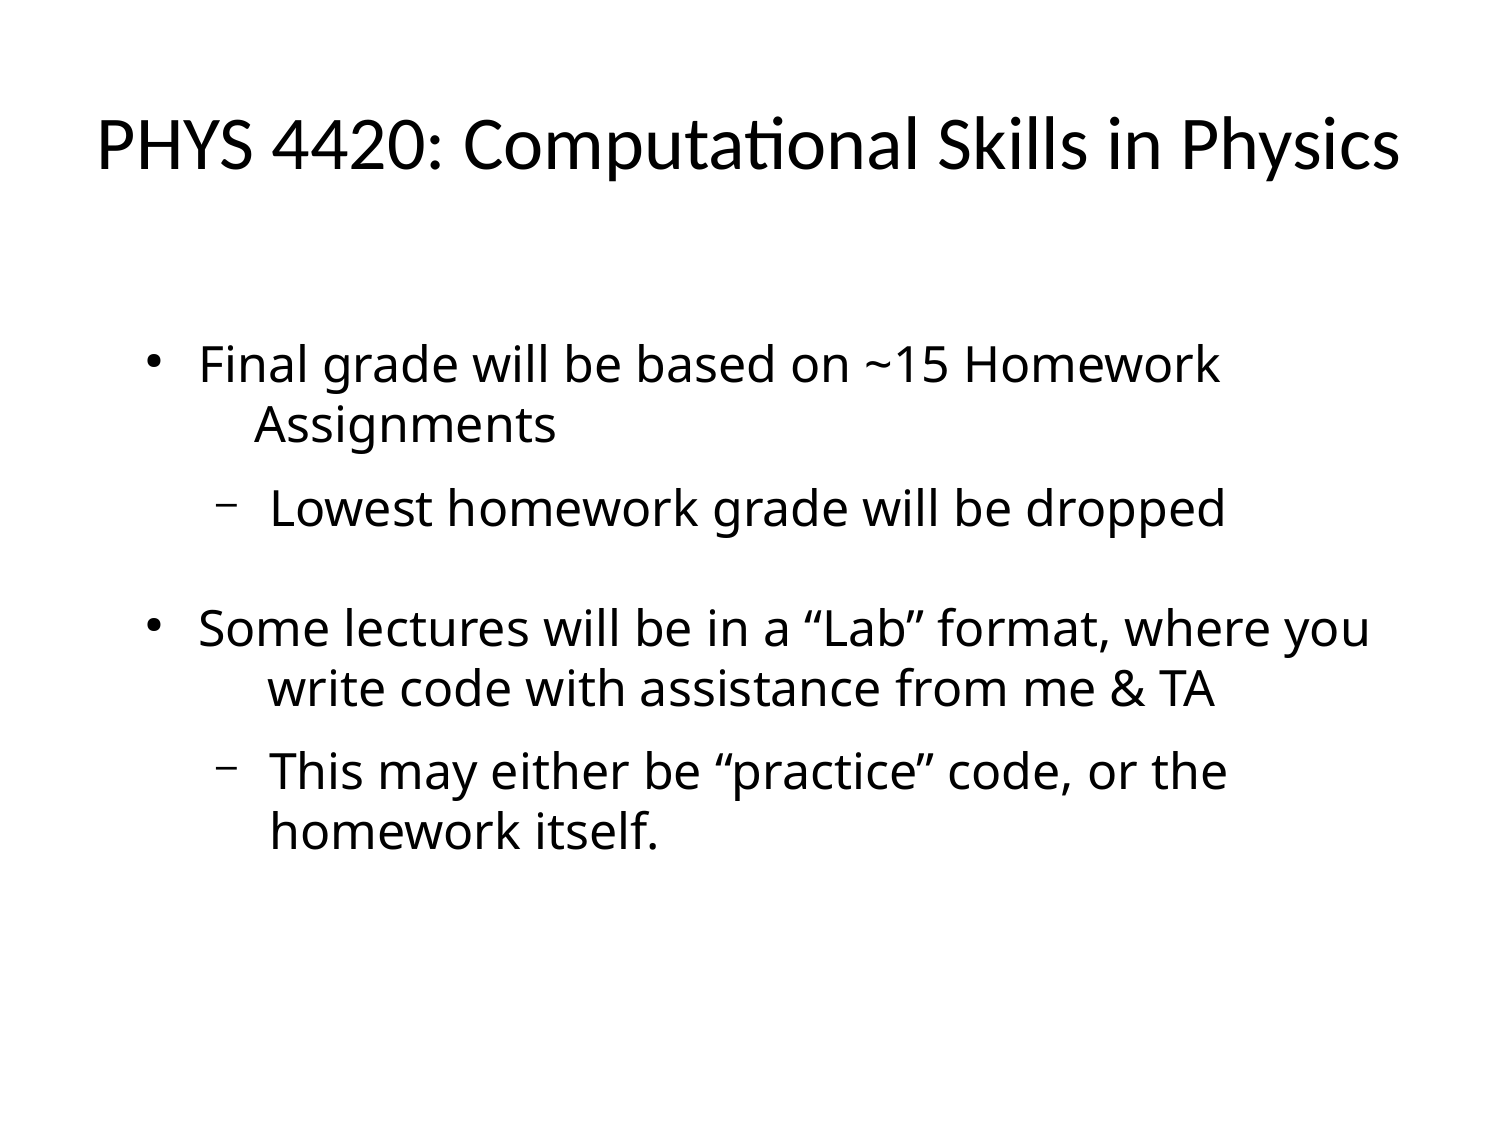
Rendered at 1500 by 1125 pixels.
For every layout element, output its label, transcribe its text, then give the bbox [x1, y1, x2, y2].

title PHYS 4420: Computational Skills in Physics [75, 45, 1425, 233]
list Final grade will be based on ~15 Homework Assignments Lowest homework grade will be dropped Some lectures will be in a “Lab” format, where you write code with assistance from me & TA This may either be “practice” code, or the homework itself. [112, 324, 1388, 1013]
